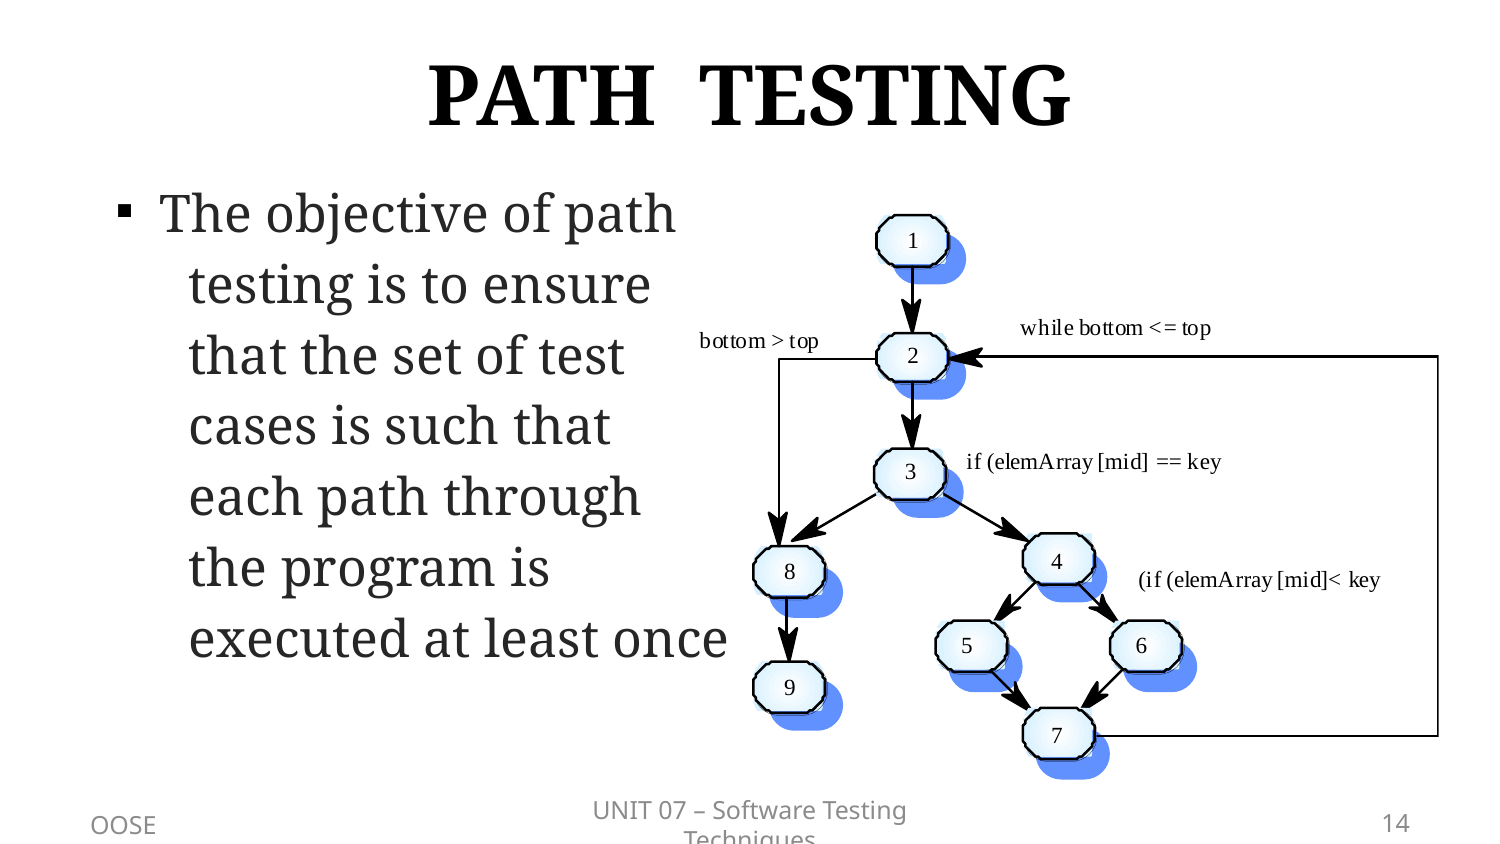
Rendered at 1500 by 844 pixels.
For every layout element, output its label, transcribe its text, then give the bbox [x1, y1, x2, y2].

title PATH TESTING [75, 23, 1425, 164]
picture [691, 212, 1441, 780]
list The objective of path testing is to ensure that the set of test cases is such that each path through the program is executed at least once [75, 177, 734, 734]
